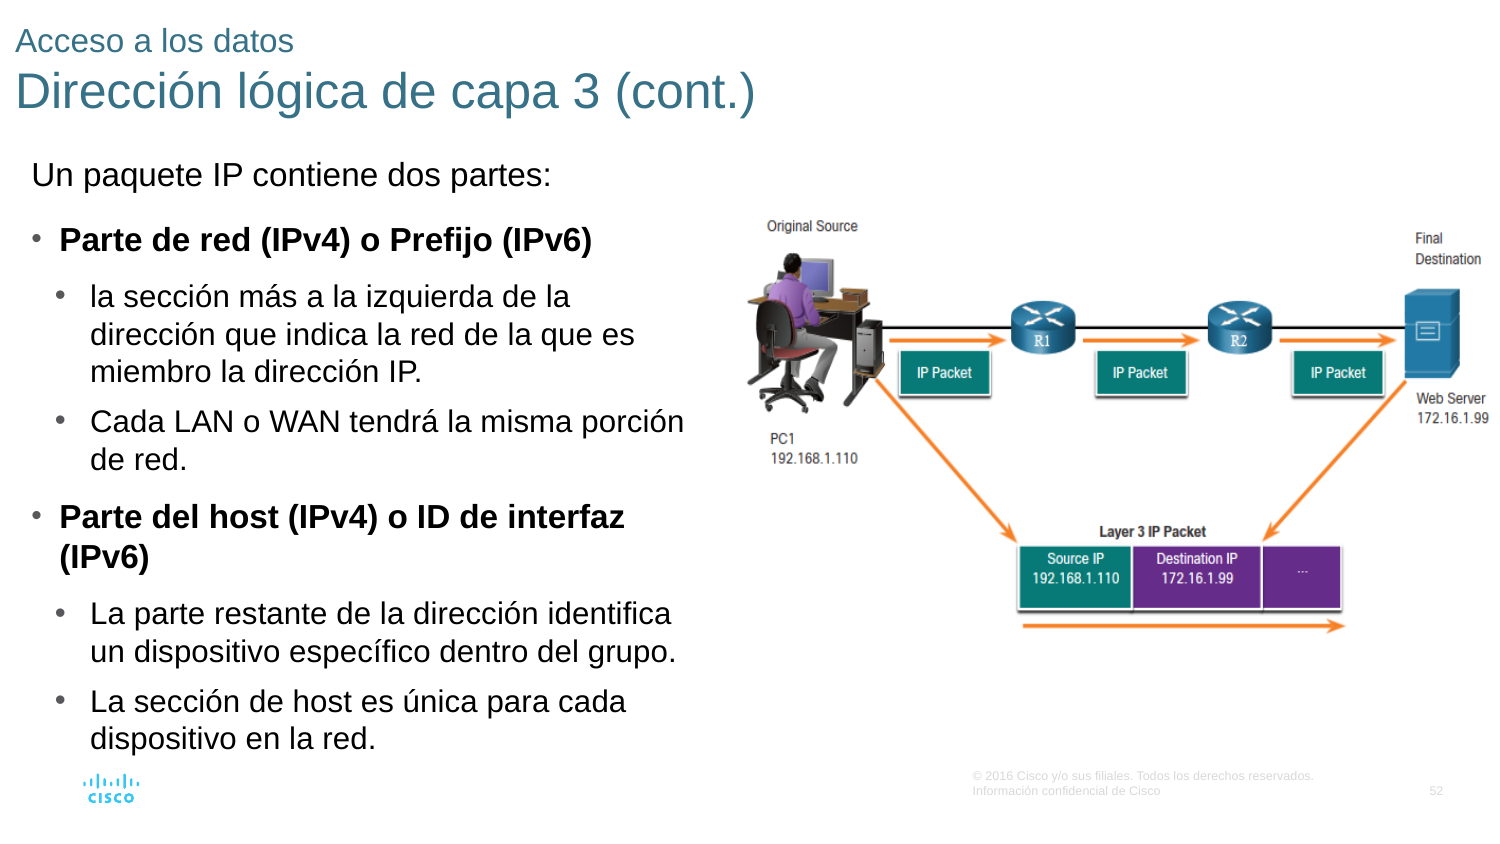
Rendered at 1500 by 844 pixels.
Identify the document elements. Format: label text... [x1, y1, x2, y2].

title Acceso a los datos Dirección lógica de capa 3 (cont.) [0, 6, 1500, 131]
list Un paquete IP contiene dos partes: Parte de red (IPv4) o Prefijo (IPv6) la sección más a la izquierda de la dirección que indica la red de la que es miembro la dirección IP. Cada LAN o WAN tendrá la misma porción de red. Parte del host (IPv4) o ID de interfaz (IPv6) La parte restante de la dirección identifica un dispositivo específico dentro del grupo. La sección de host es única para cada dispositivo en la red. [16, 145, 723, 814]
picture [738, 202, 1500, 641]
